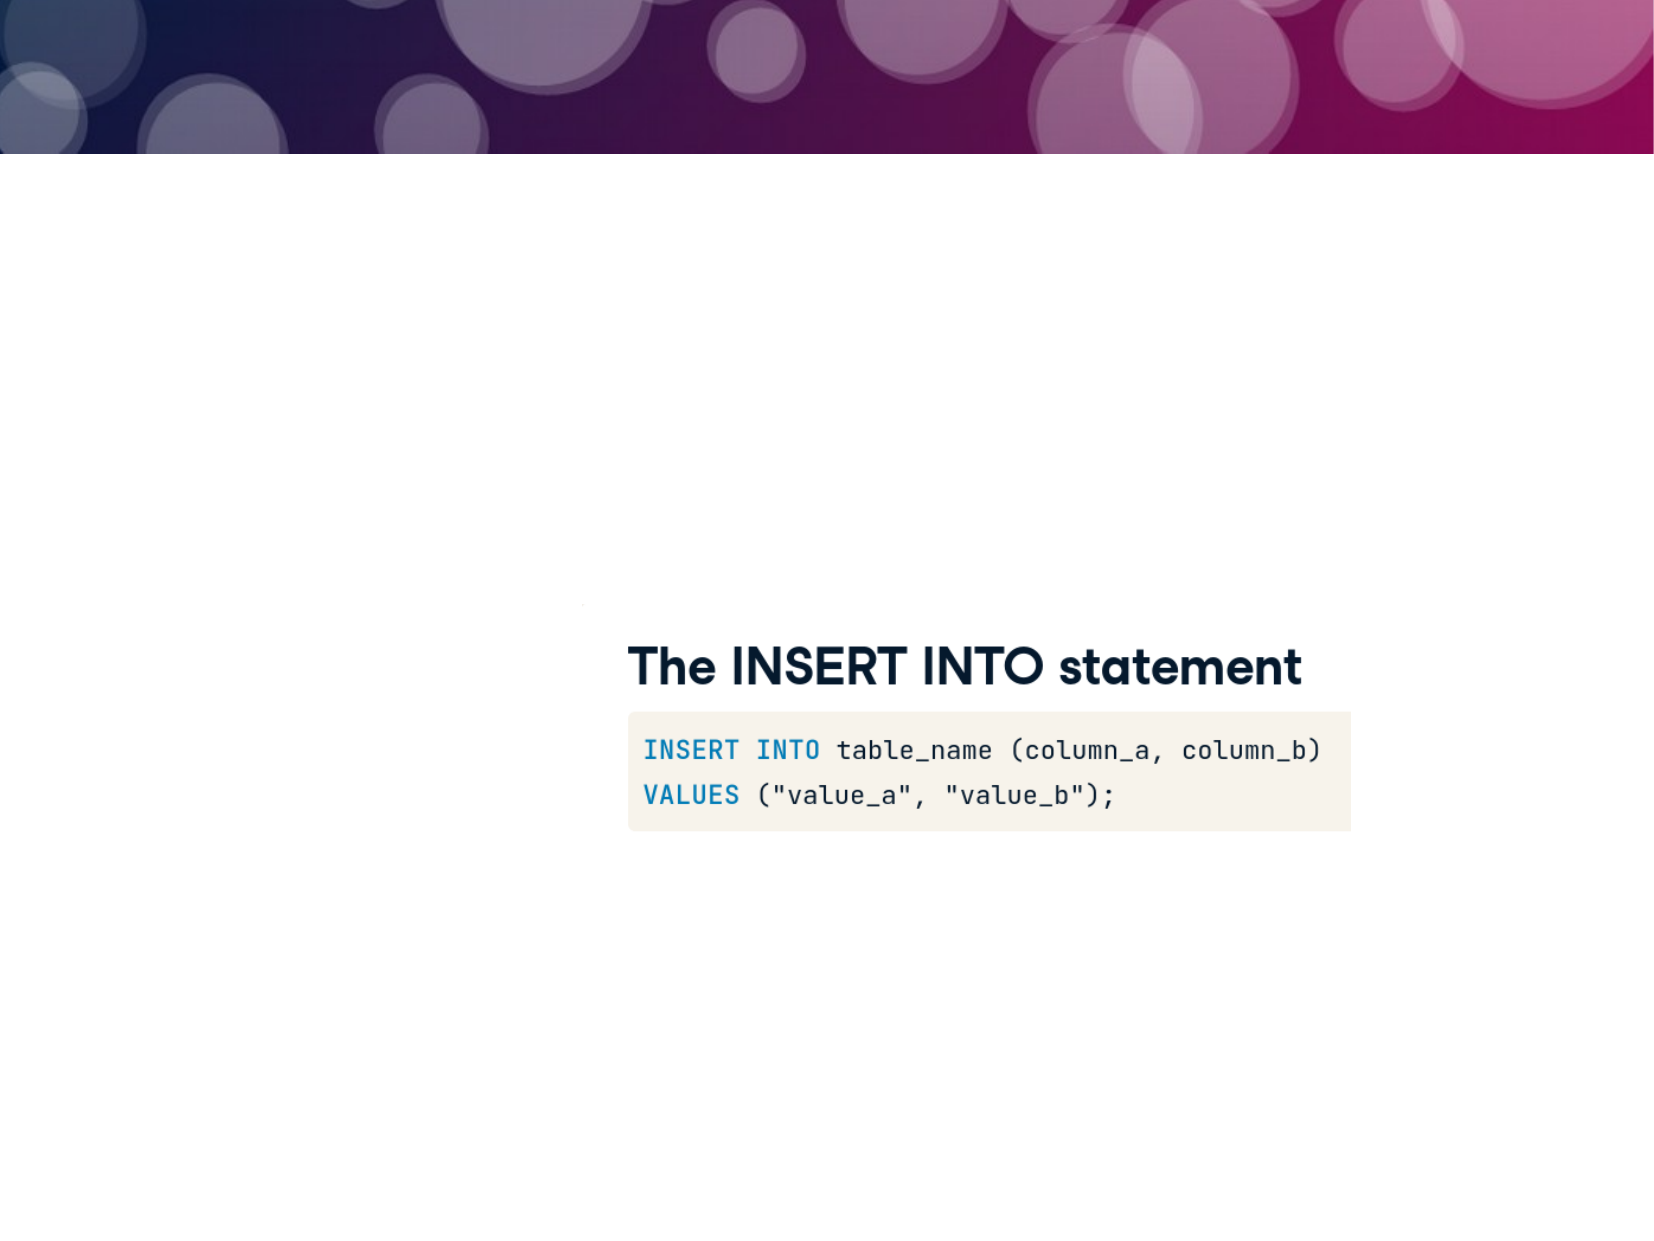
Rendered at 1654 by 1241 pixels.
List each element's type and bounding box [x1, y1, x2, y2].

picture [582, 604, 1351, 856]
